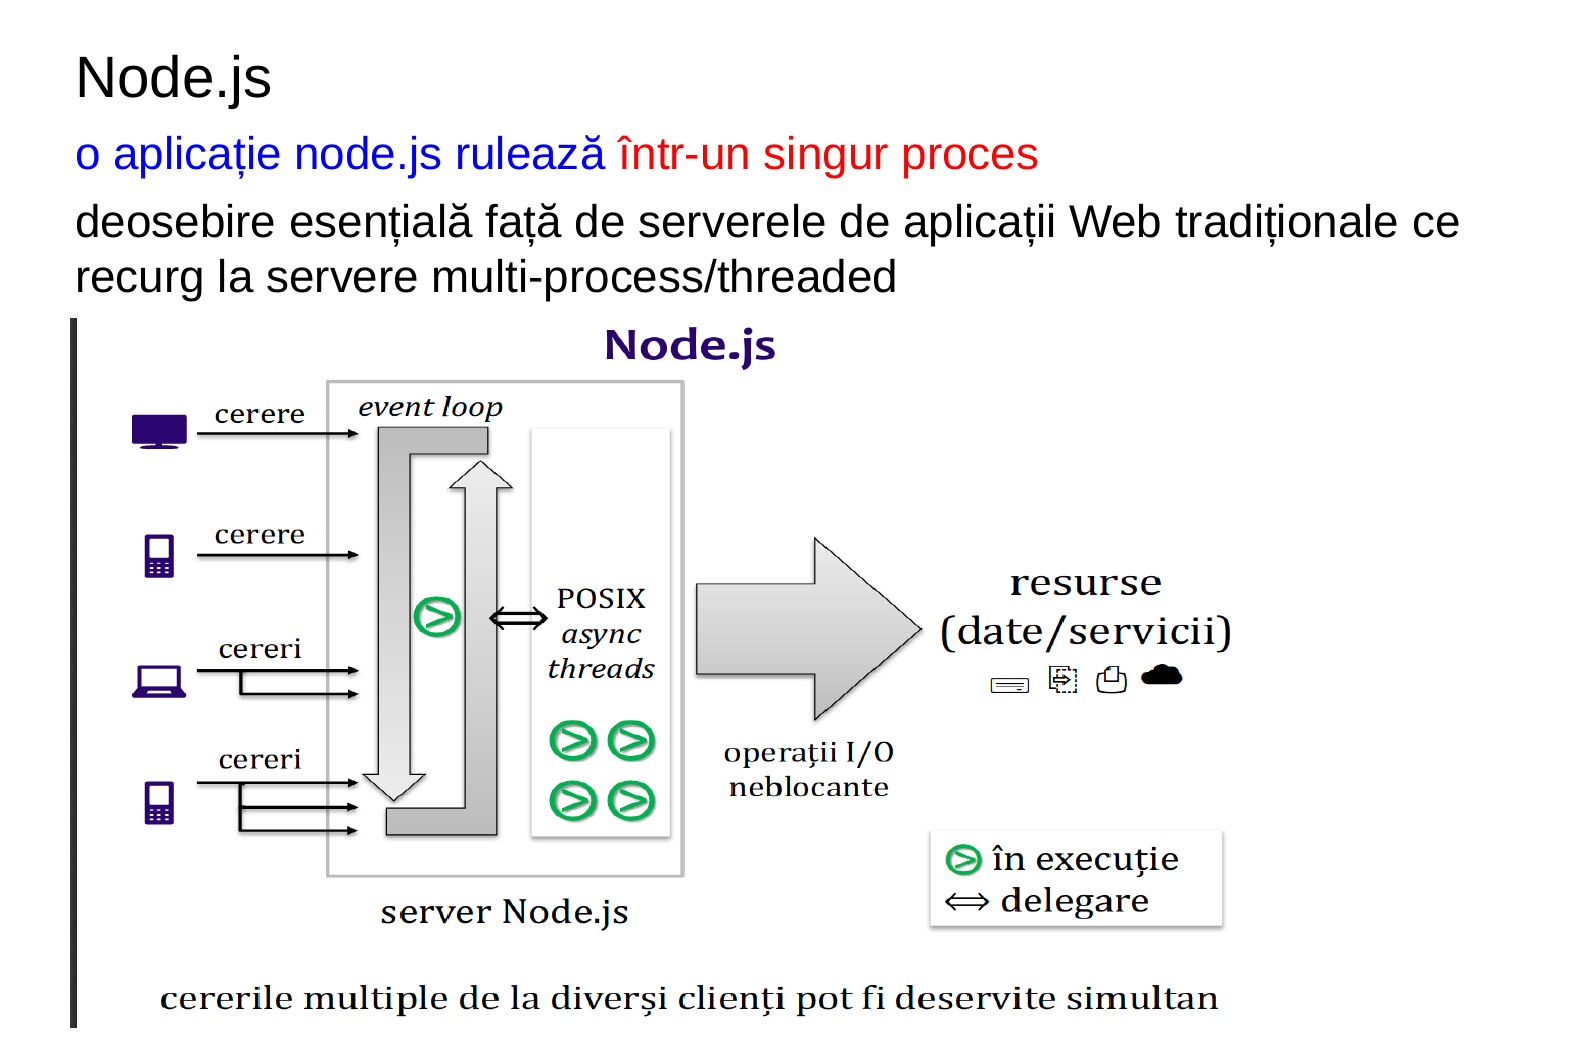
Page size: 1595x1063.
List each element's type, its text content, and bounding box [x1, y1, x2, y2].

text_box Node.js o aplicație node.js rulează într-un singur proces deosebire esențială față de serverele de aplicații Web tradiționale ce recurg la servere multi-process/threaded [60, 22, 1549, 902]
picture [70, 318, 1300, 1028]
